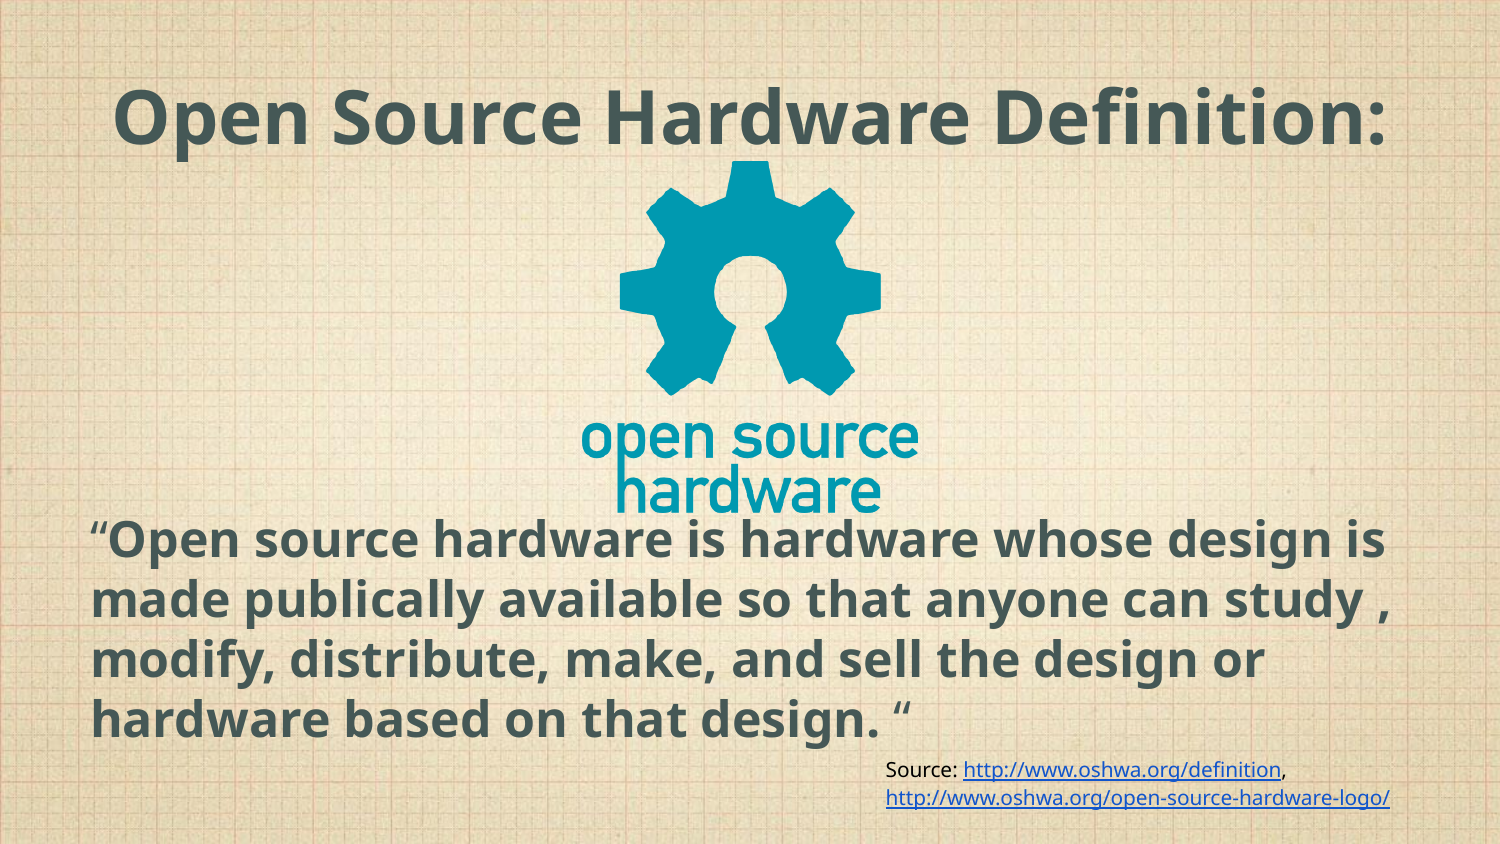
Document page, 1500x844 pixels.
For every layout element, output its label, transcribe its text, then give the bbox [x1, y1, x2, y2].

list “Open source hardware is hardware whose design is made publically available so that anyone can study , modify, distribute, make, and sell the design or hardware based on that design. “ [75, 492, 1425, 832]
text_box Source: http://www.oshwa.org/definition, http://www.oshwa.org/open-source-hardware-logo/ [870, 741, 1480, 816]
picture [0, 0, 1500, 844]
title Open Source Hardware Definition: [75, 33, 1425, 175]
